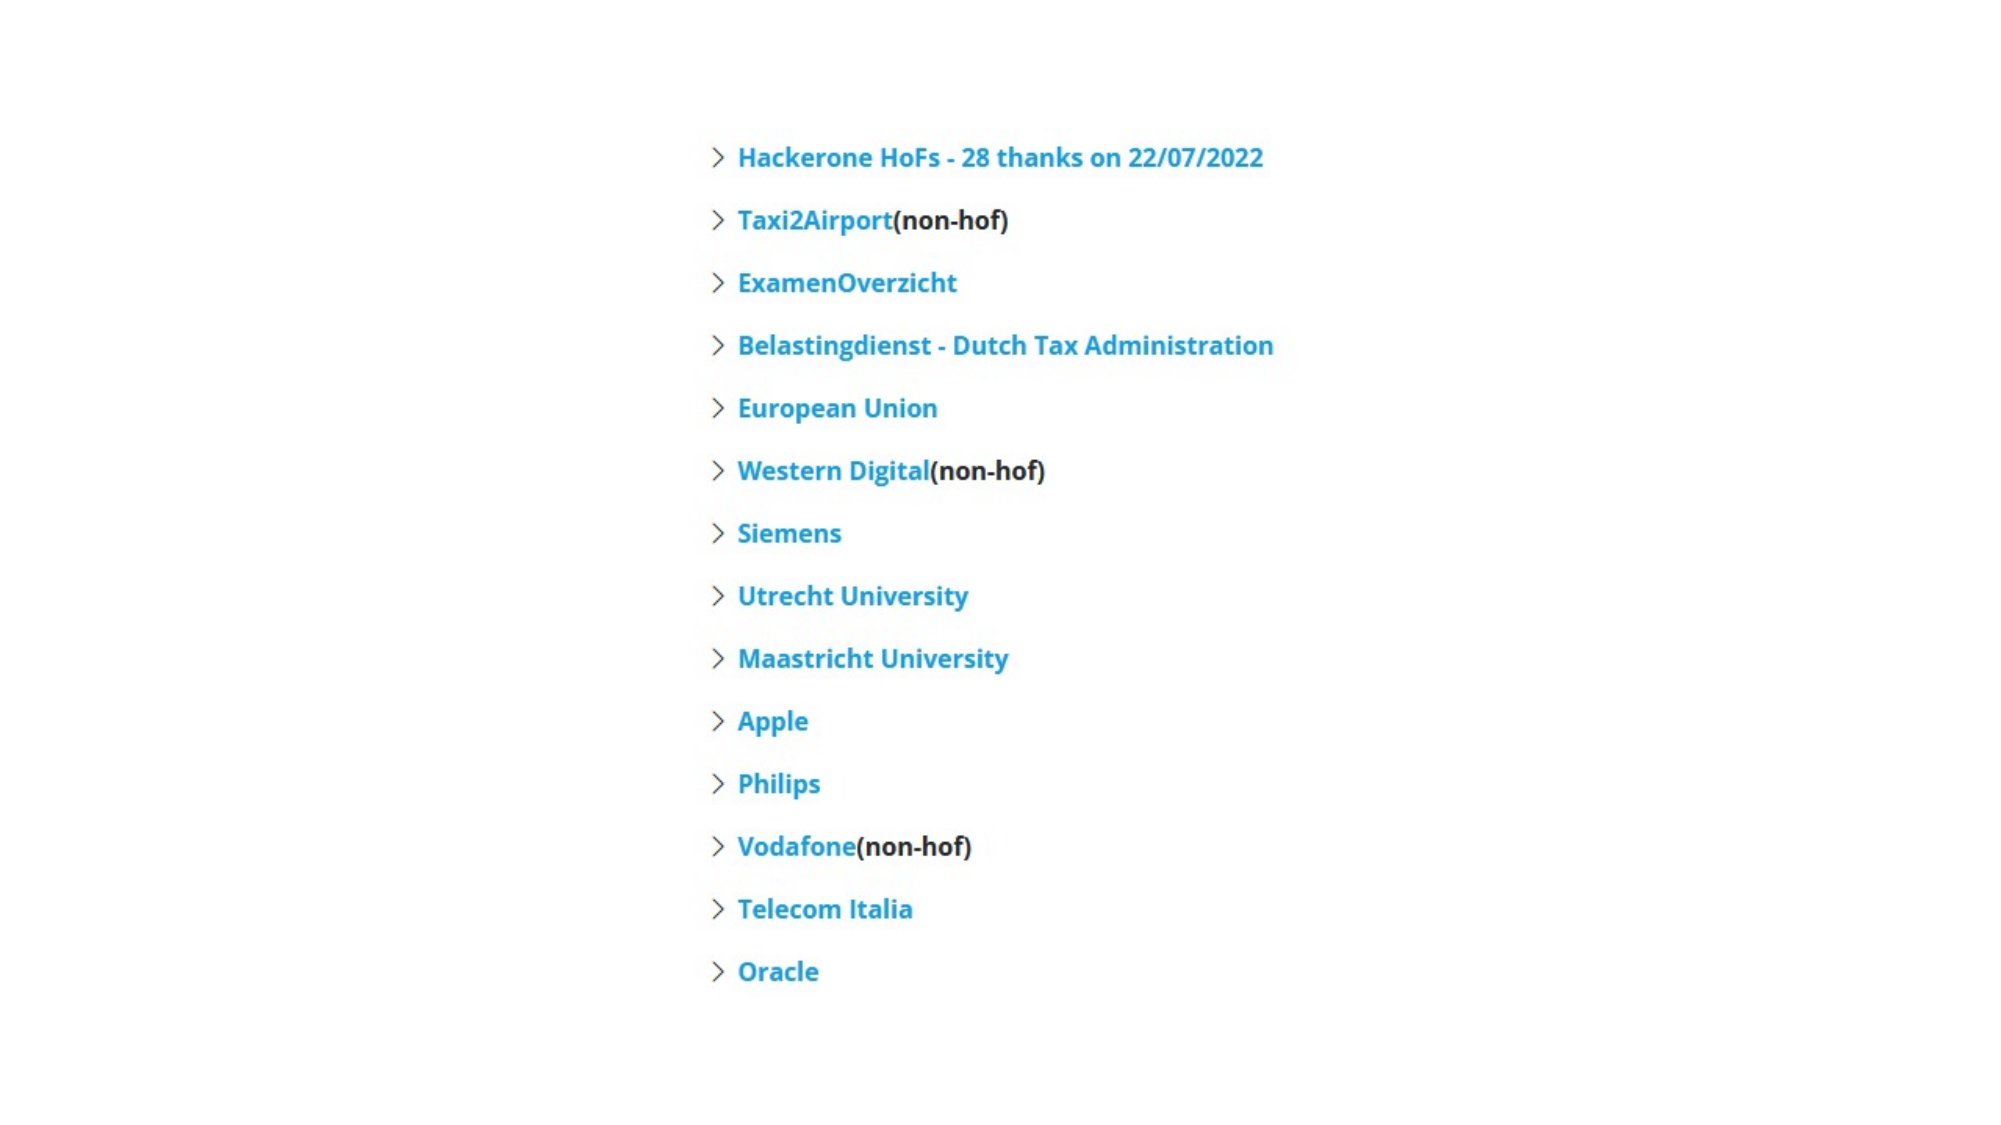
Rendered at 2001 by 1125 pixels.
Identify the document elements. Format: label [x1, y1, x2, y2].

picture [695, 128, 1305, 997]
